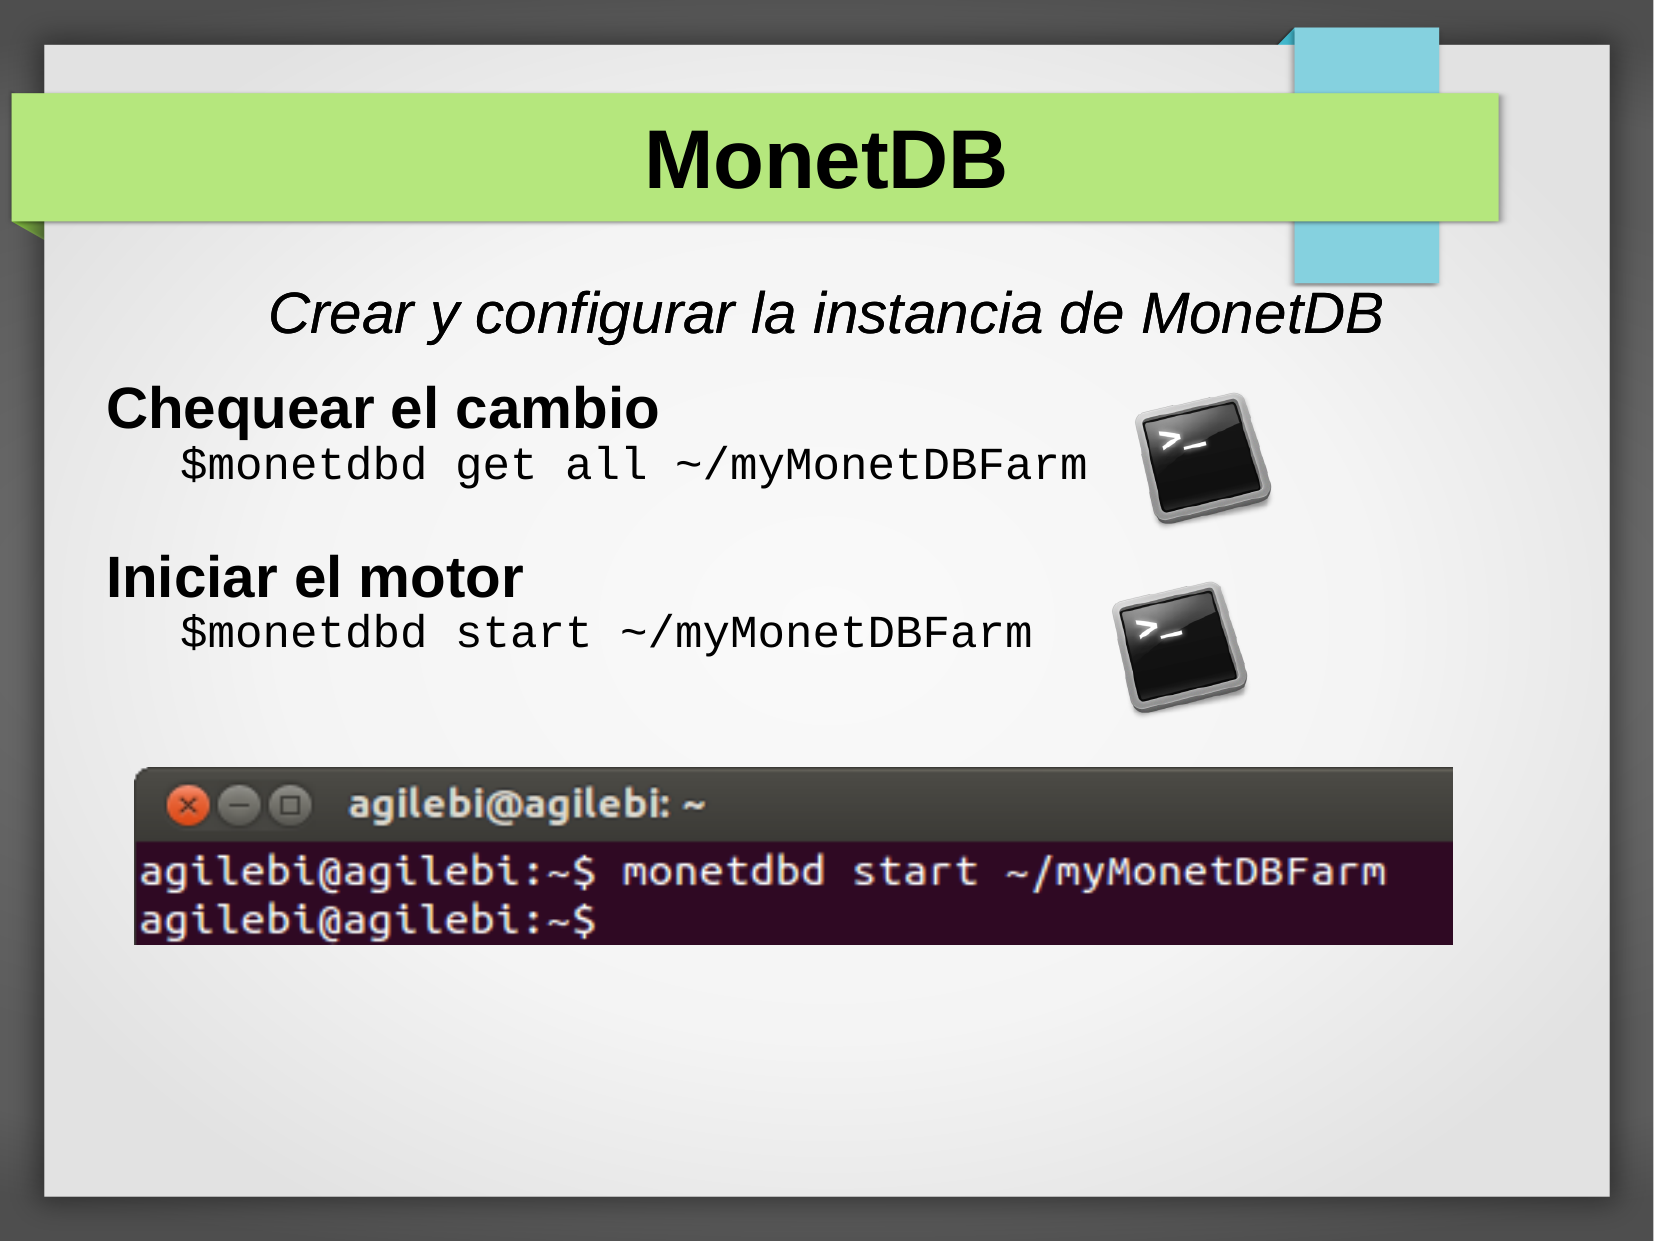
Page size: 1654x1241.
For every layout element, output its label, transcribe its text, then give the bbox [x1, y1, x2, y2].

picture [0, 0, 1654, 1241]
title MonetDB [70, 106, 1583, 213]
title Crear y configurar la instancia de MonetDB [70, 259, 1583, 367]
title Chequear el cambio $monetdbd get all ~/myMonetDBFarm Iniciar el motor $monetdbd start ~/myMonetDBFarm [106, 375, 1371, 663]
